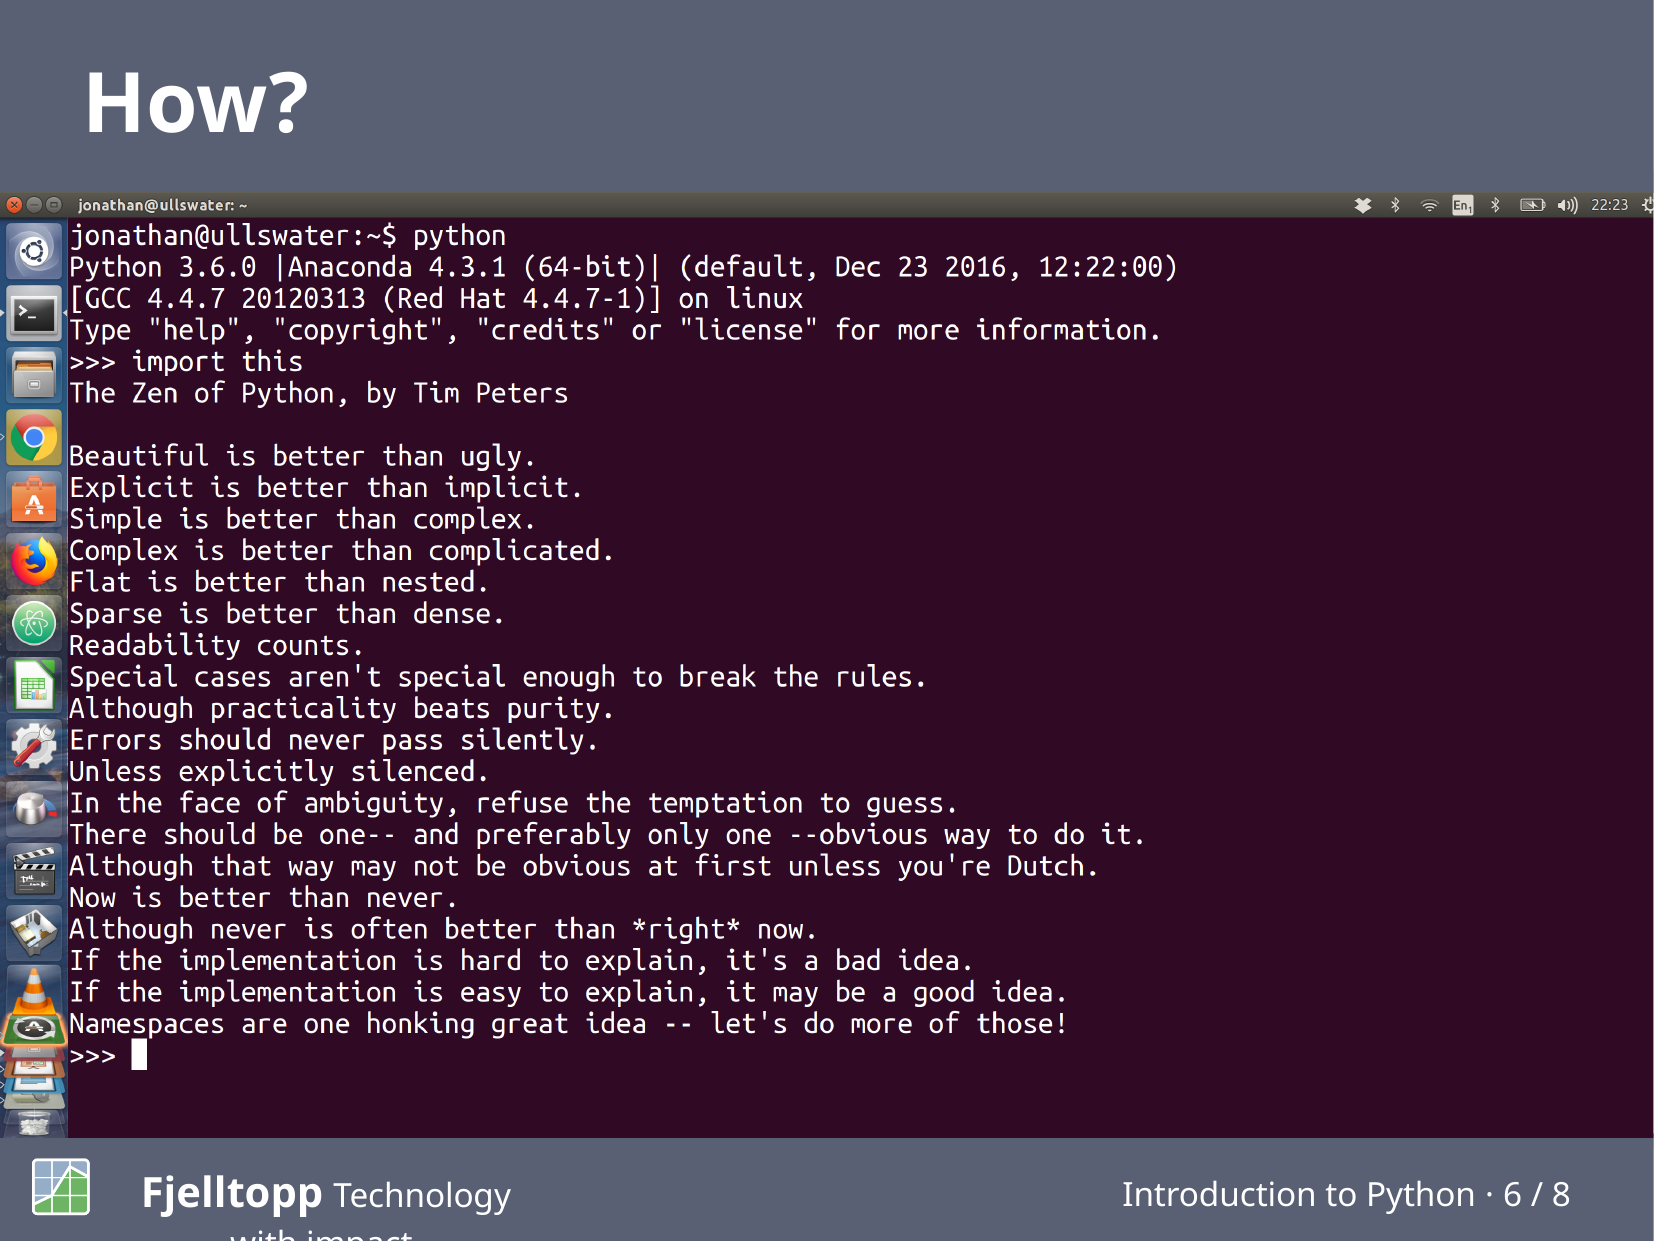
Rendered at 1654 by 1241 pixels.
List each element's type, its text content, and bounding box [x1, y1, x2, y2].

picture [0, 192, 1654, 1138]
title How? [82, 47, 1264, 152]
